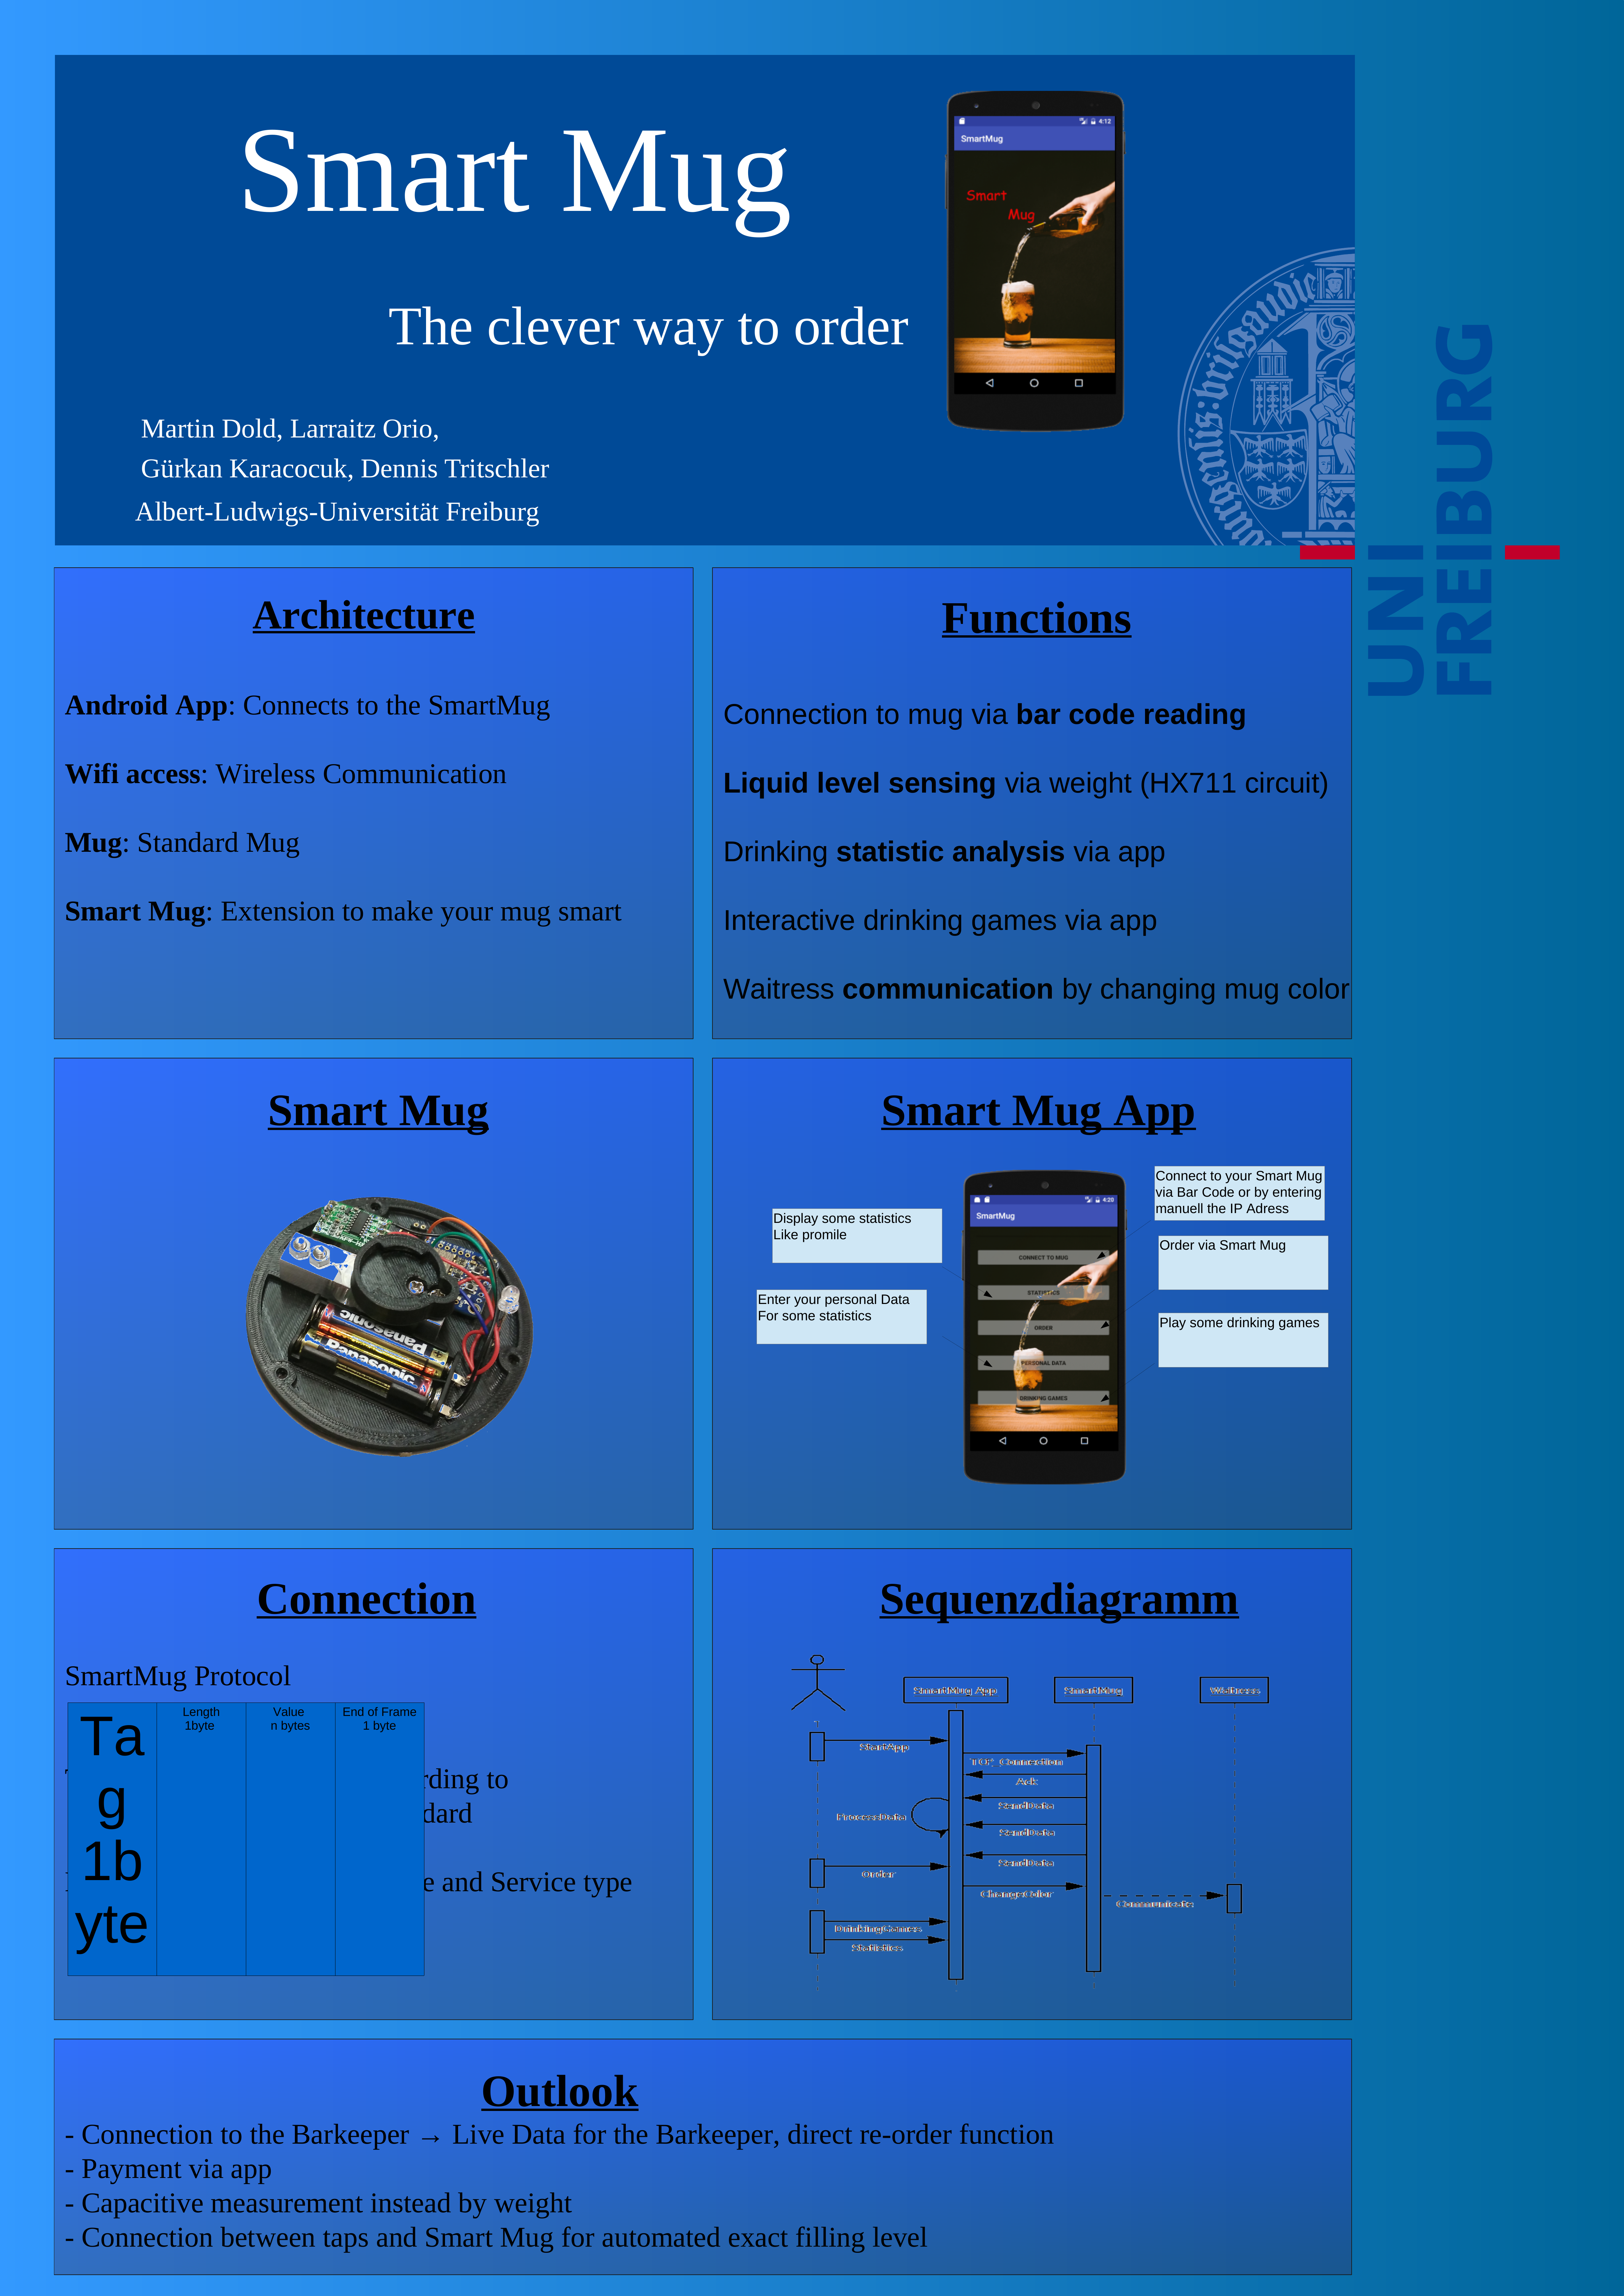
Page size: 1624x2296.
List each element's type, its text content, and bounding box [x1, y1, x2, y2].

table_header Value n bytes [246, 1703, 335, 1976]
picture [792, 1645, 1271, 1993]
text_box Sequenzdiagramm [712, 1549, 1352, 2020]
text_box Play some drinking games [1158, 1313, 1328, 1367]
text_box Connect to your Smart Mug via Bar Code or by entering manuell the IP Adress [1154, 1166, 1325, 1221]
text_box Display some statistics Like promile [772, 1208, 942, 1263]
text_box Architecture Android App: Connects to the SmartMug Wifi access: Wireless Communication Mug: Standard Mug Smart Mug: Extension to make your mug smart [54, 568, 693, 1039]
text_box Functions Connection to mug via bar code reading Liquid level sensing via weight (HX711 circuit) Drinking statistic analysis via app Interactive drinking games via app Waitress communication by changing mug color [712, 568, 1352, 1039]
title Smart Mug The clever way to order [67, 77, 1348, 378]
list Martin Dold, Larraitz Orio, Gürkan Karacocuk, Dennis Tritschler [35, 399, 573, 514]
text_box Outlook - Connection to the Barkeeper → Live Data for the Barkeeper, direct re-order function - Payment via app - Capacitive measurement instead by weight - Connection between taps and Smart Mug for automated exact filling level [54, 2039, 1352, 2275]
text_box Smart Mug [54, 1058, 693, 1530]
picture [224, 1172, 549, 1472]
text_box Connection SmartMug Protocol TCP/IP → Wireless LAN according to IEEE802.11b/g standard Multicast DNS → Service name and Service type [54, 1549, 693, 2020]
text_box Smart Mug App [712, 1058, 1352, 1530]
picture [961, 1170, 1132, 1484]
table_header Tag 1byte [68, 1703, 157, 1976]
table_header Length 1byte [157, 1703, 246, 1976]
text_box Order via Smart Mug [1158, 1236, 1328, 1290]
picture [942, 91, 1129, 434]
table_header End of Frame 1 byte [335, 1703, 424, 1976]
text_box Enter your personal Data For some statistics [757, 1290, 927, 1344]
